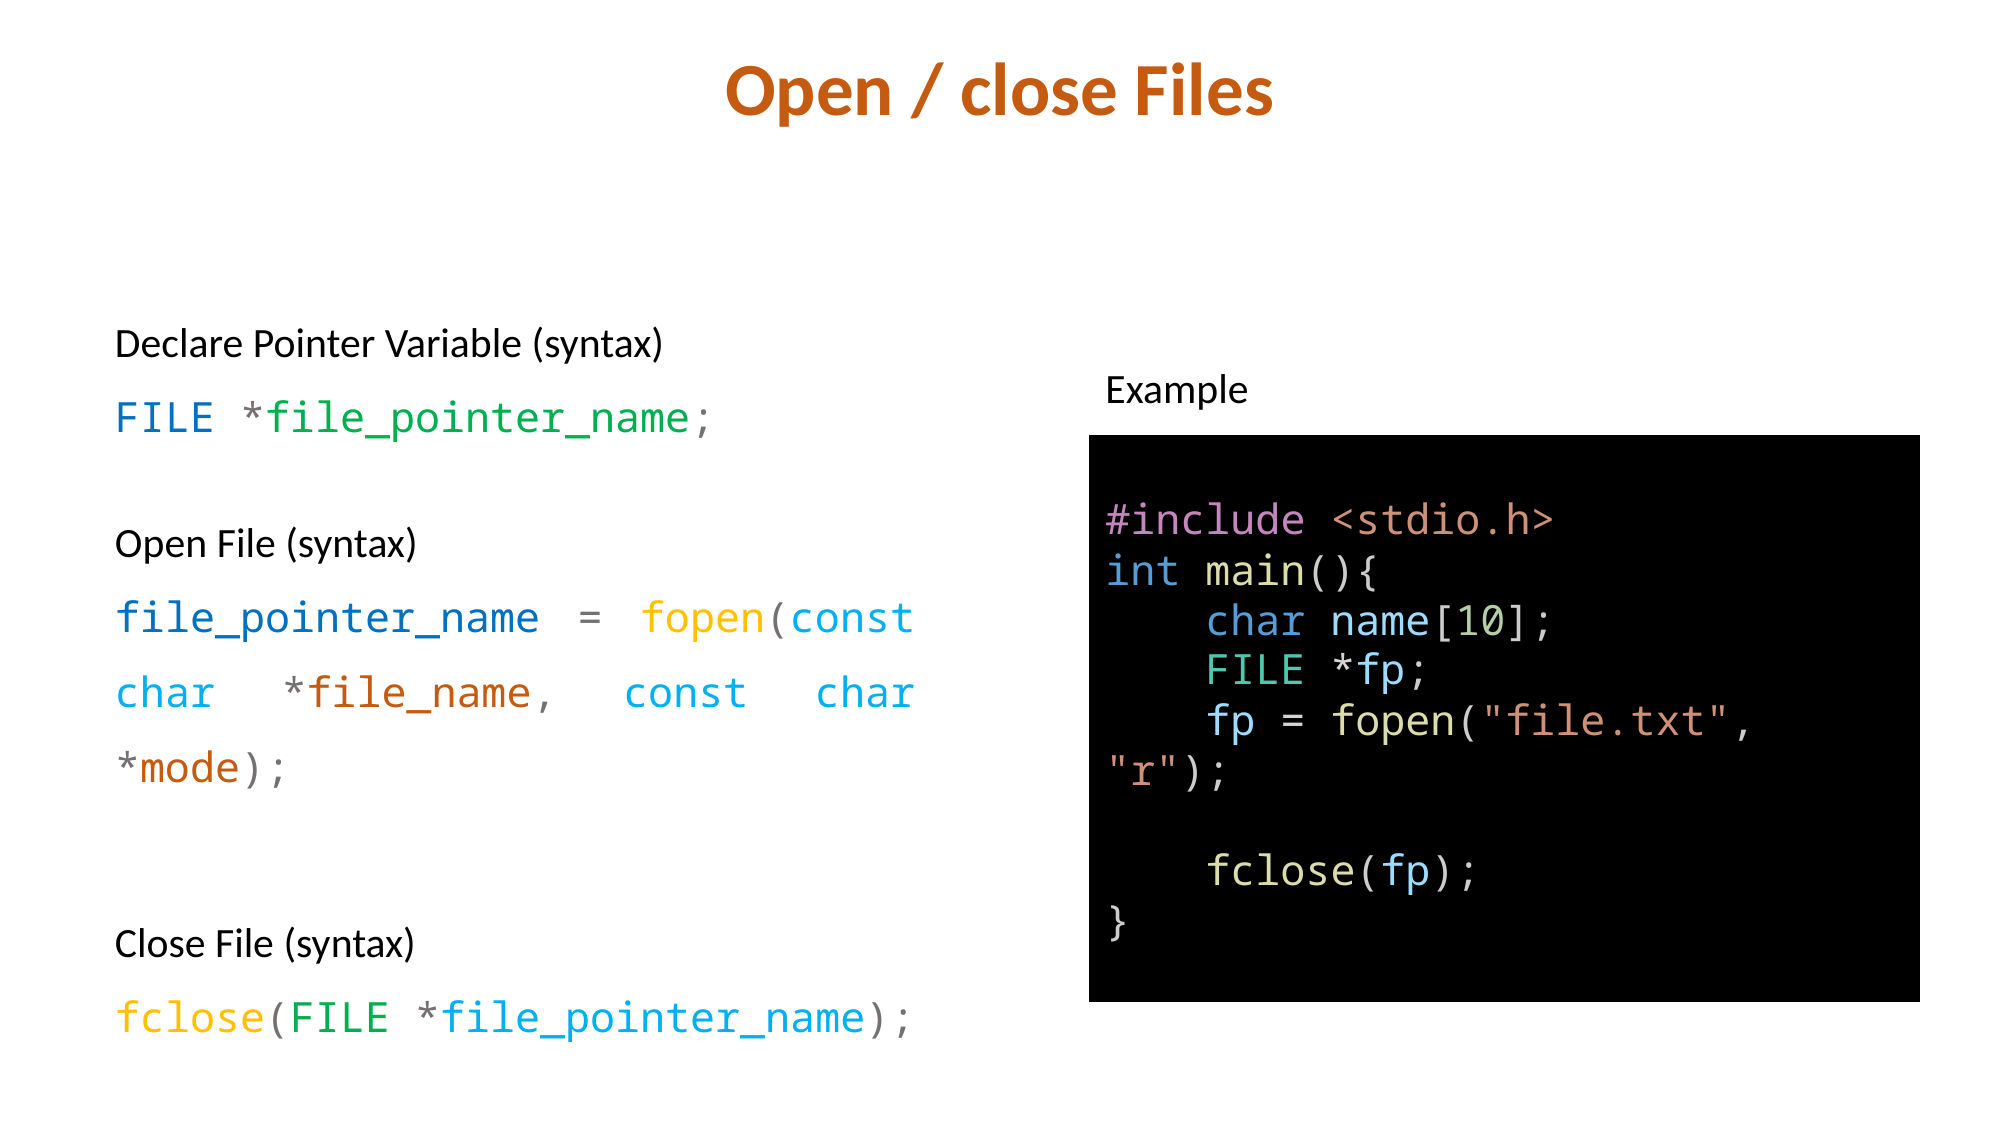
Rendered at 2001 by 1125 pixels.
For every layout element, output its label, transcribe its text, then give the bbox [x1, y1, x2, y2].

text_box Open / close Files [666, 33, 1334, 140]
text_box #include <stdio.h> int main(){ char name[10]; FILE *fp; fp = fopen("file.txt", "r"); fclose(fp); } [1090, 435, 1919, 956]
text_box Example [1090, 354, 1279, 421]
text_box Declare Pointer Variable (syntax) FILE *file_pointer_name; Open File (syntax) file_pointer_name = fopen(const char *file_name, const char *mode); Close File (syntax) fclose(FILE *file_pointer_name); [99, 283, 1000, 1031]
